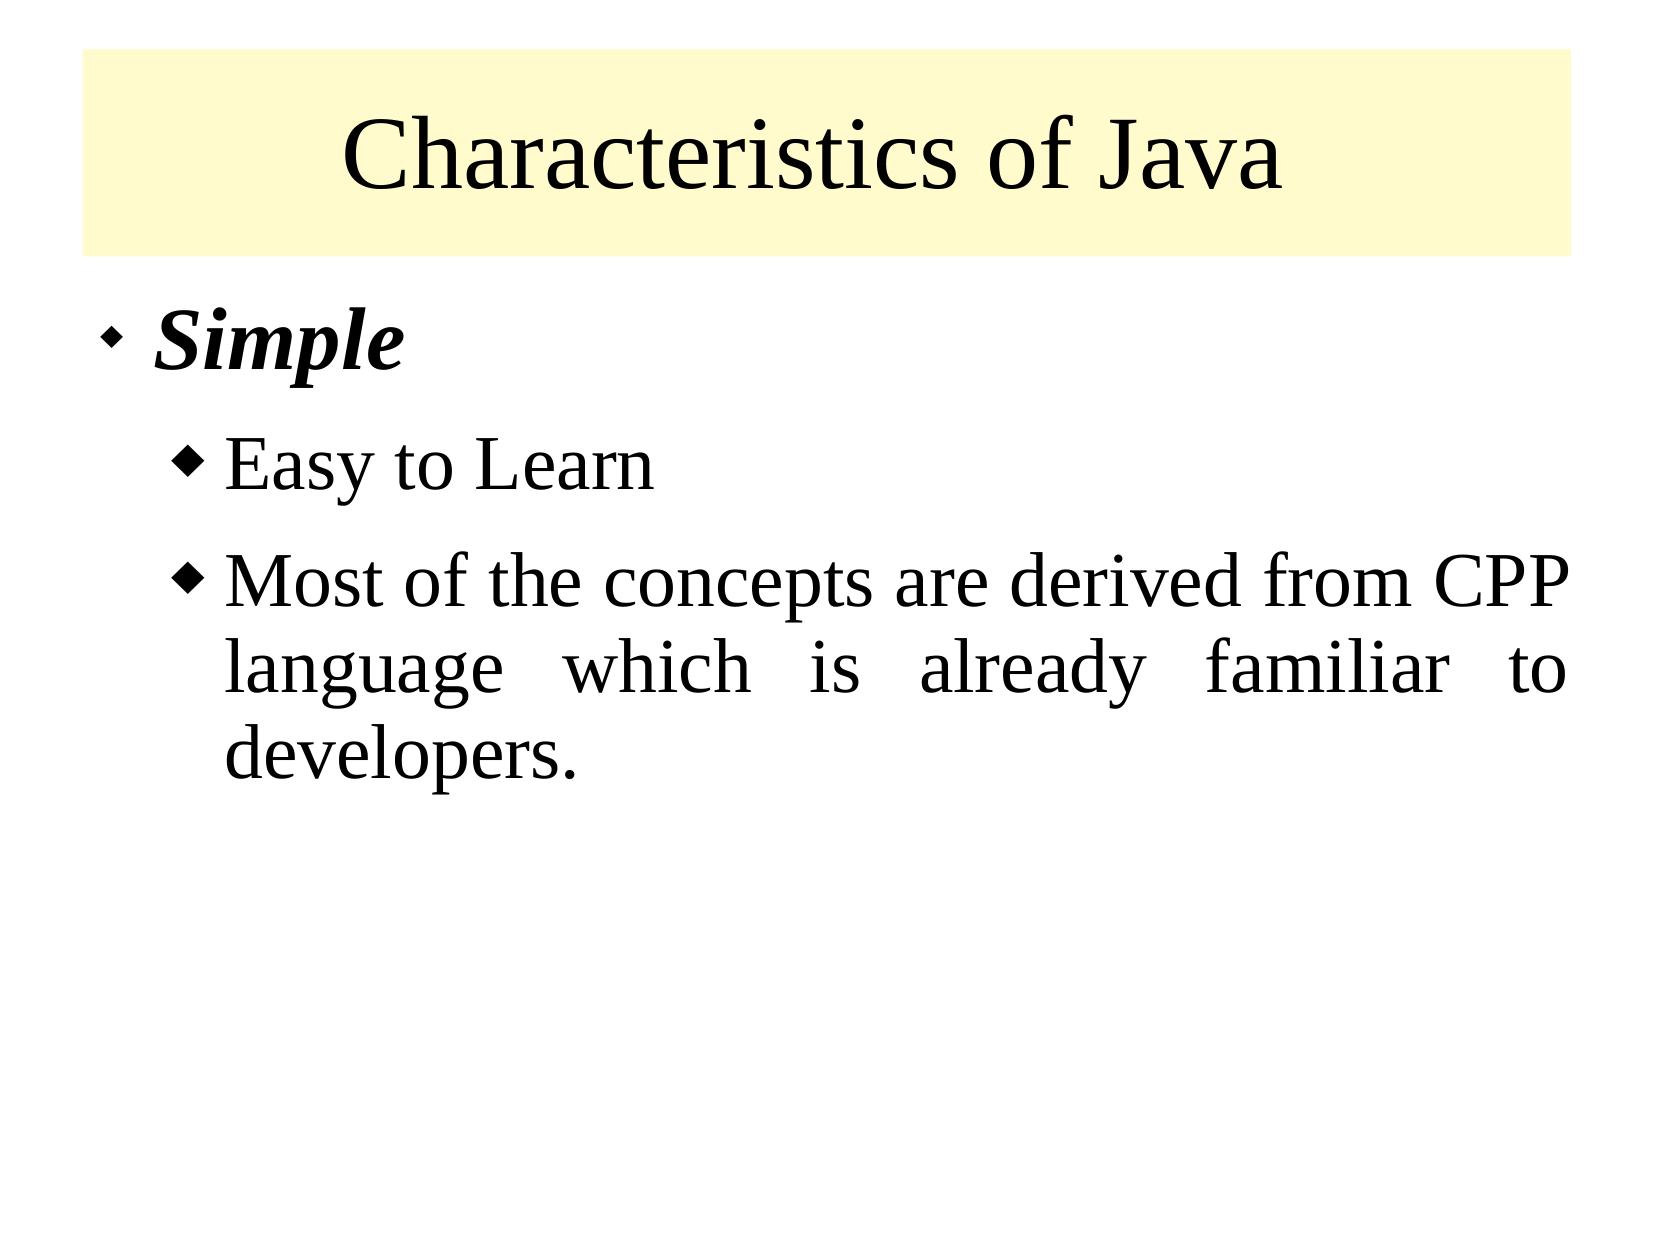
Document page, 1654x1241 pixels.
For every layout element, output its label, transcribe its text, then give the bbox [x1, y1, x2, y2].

list Simple Easy to Learn Most of the concepts are derived from CPP language which is already familiar to developers. [82, 290, 1571, 1010]
title Characteristics of Java [82, 49, 1571, 257]
